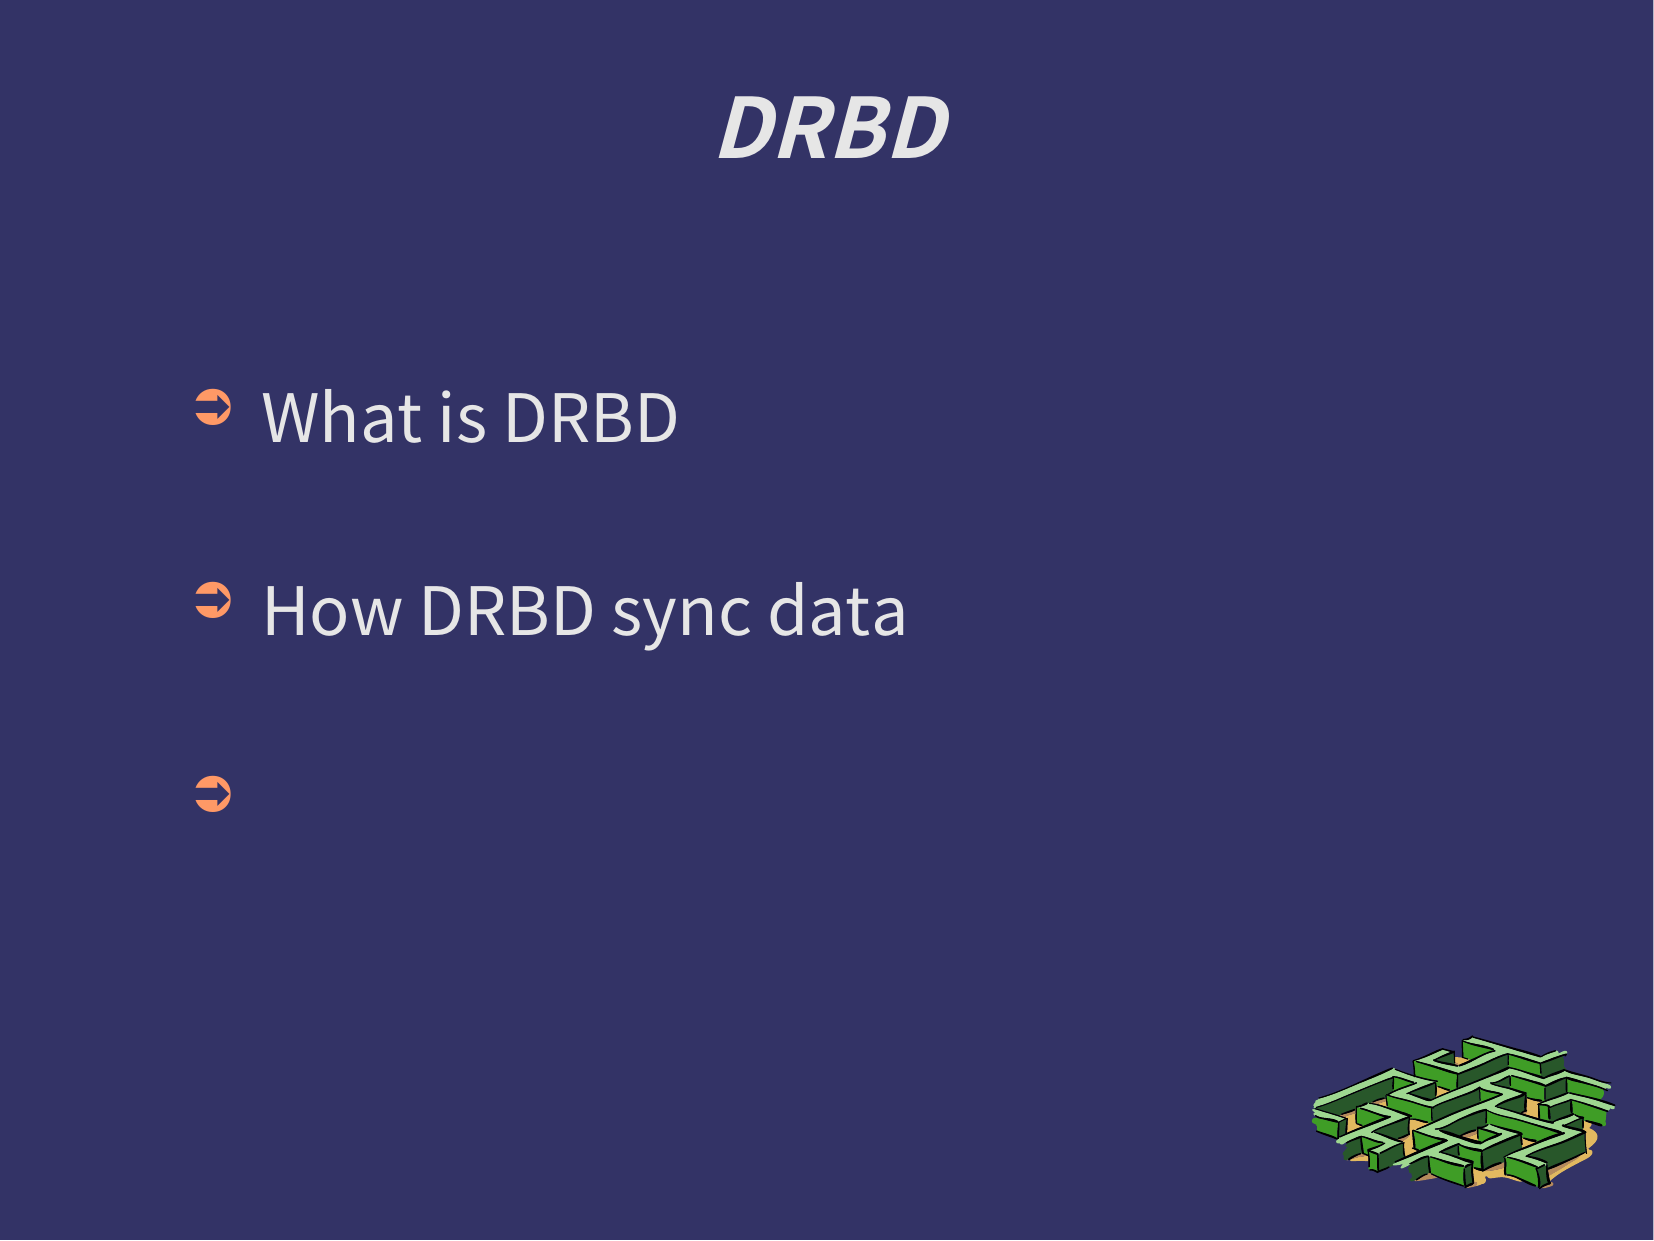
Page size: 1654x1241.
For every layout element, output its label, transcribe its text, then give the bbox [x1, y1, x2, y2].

list What is DRBD How DRBD sync data [178, 364, 1570, 1147]
title DRBD [121, 19, 1534, 227]
